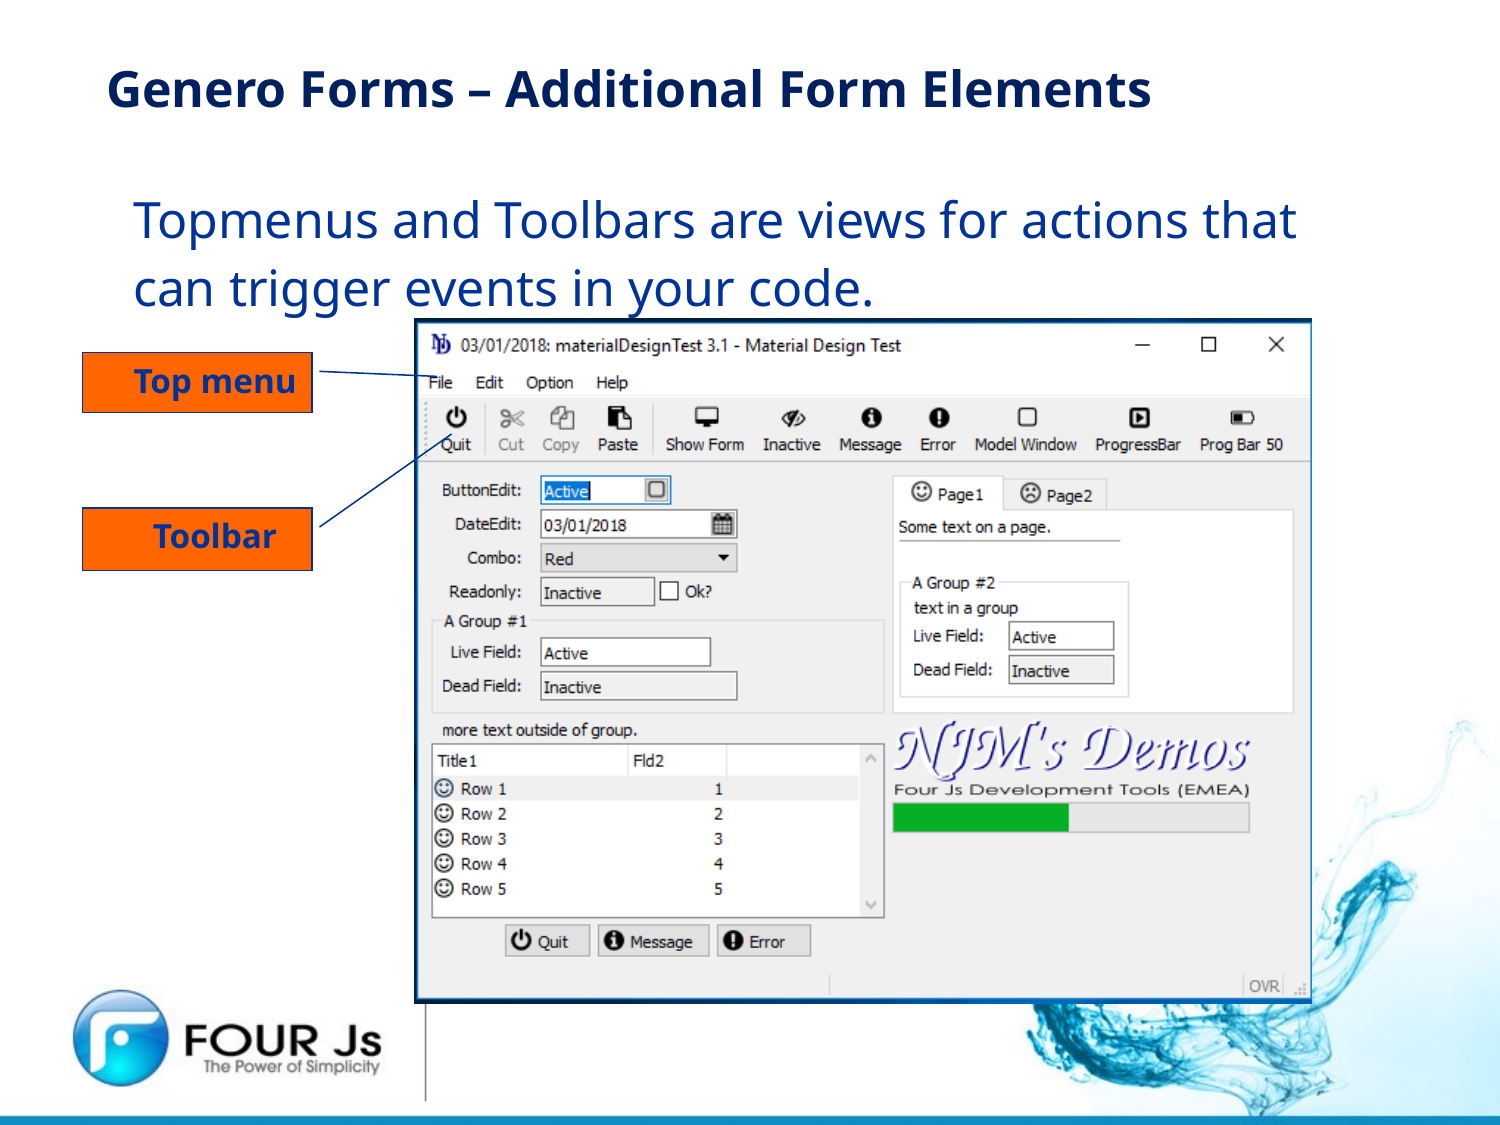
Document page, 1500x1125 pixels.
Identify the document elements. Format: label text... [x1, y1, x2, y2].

text_box Top menu [83, 353, 312, 413]
picture [0, 0, 1500, 1122]
text_box Toolbar [83, 508, 312, 570]
text_box Topmenus and Toolbars are views for actions that can trigger events in your code. [118, 177, 1369, 929]
title Genero Forms – Additional Form Elements [106, 35, 1388, 142]
